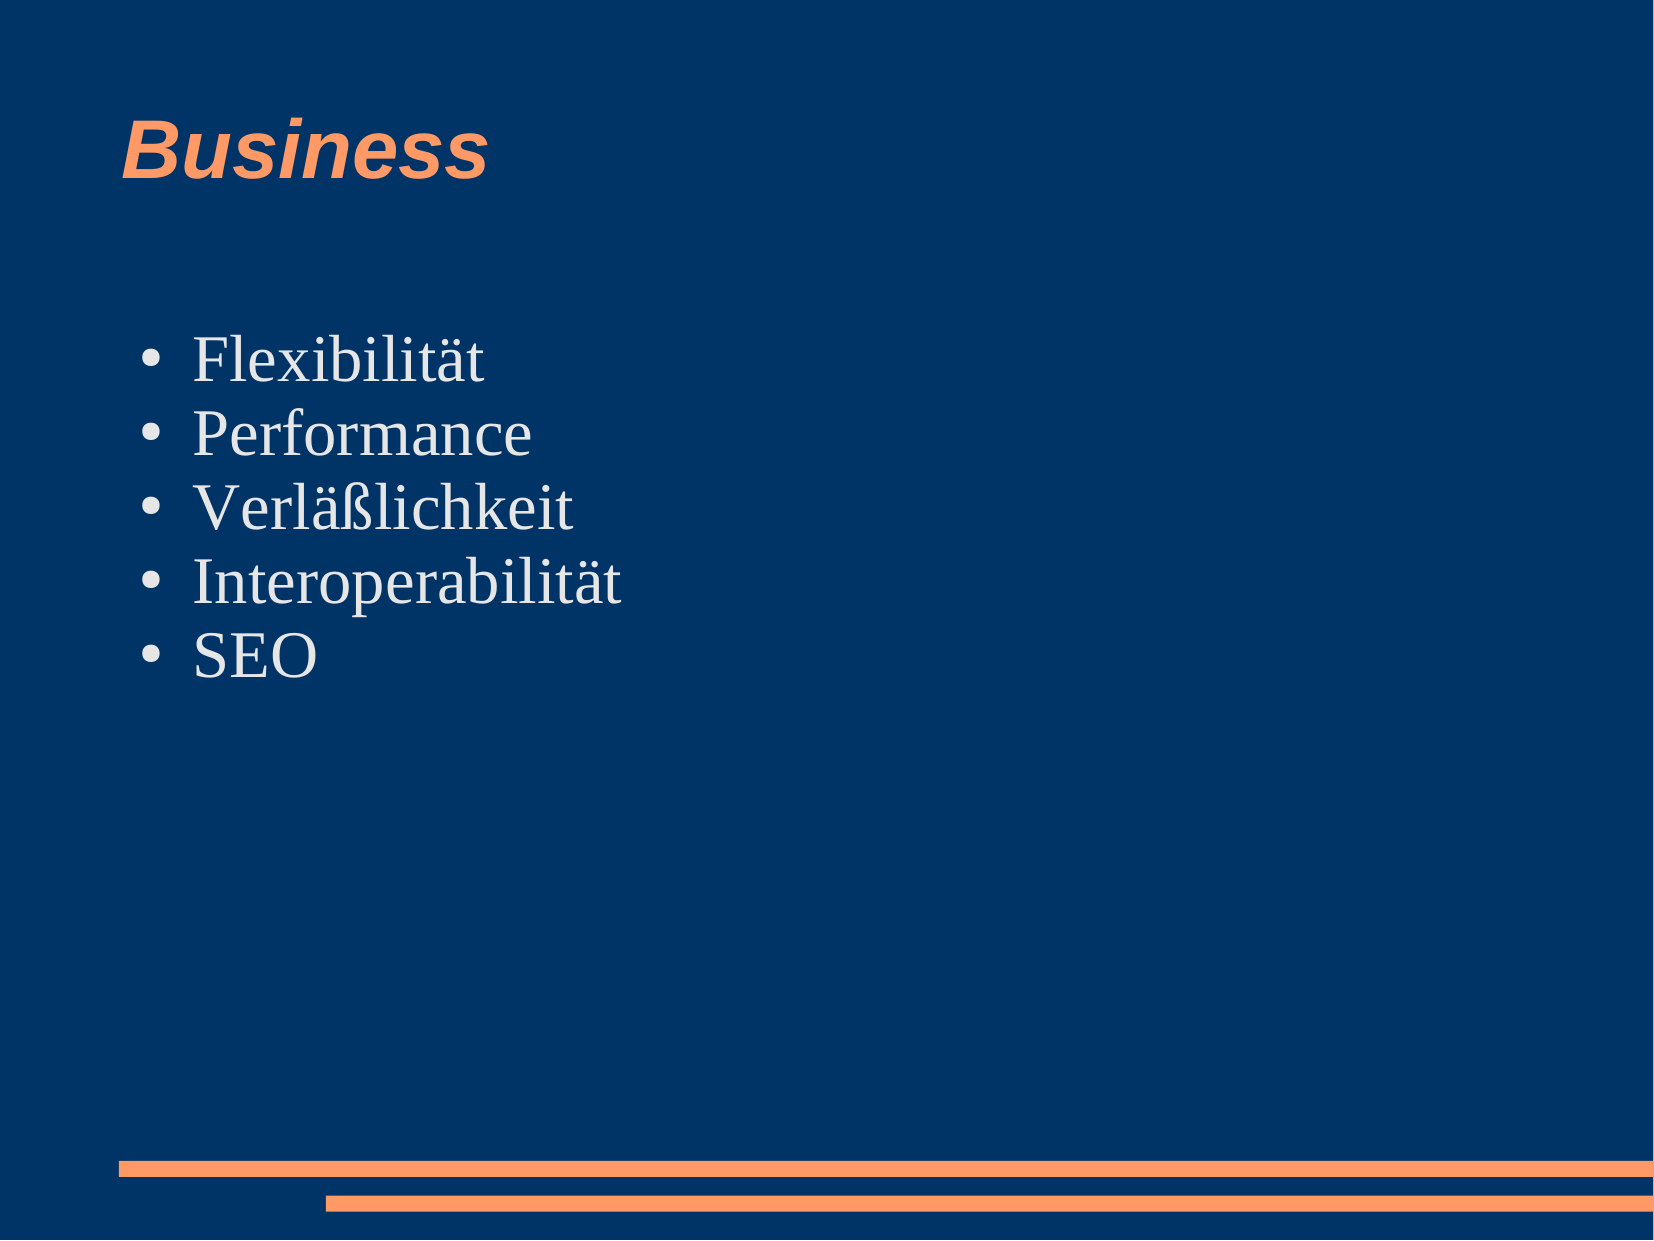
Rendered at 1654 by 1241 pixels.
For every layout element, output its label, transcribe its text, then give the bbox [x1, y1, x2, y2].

title Business [121, 46, 1534, 254]
list Flexibilität Performance Verläßlichkeit Interoperabilität SEO [121, 322, 1561, 1118]
